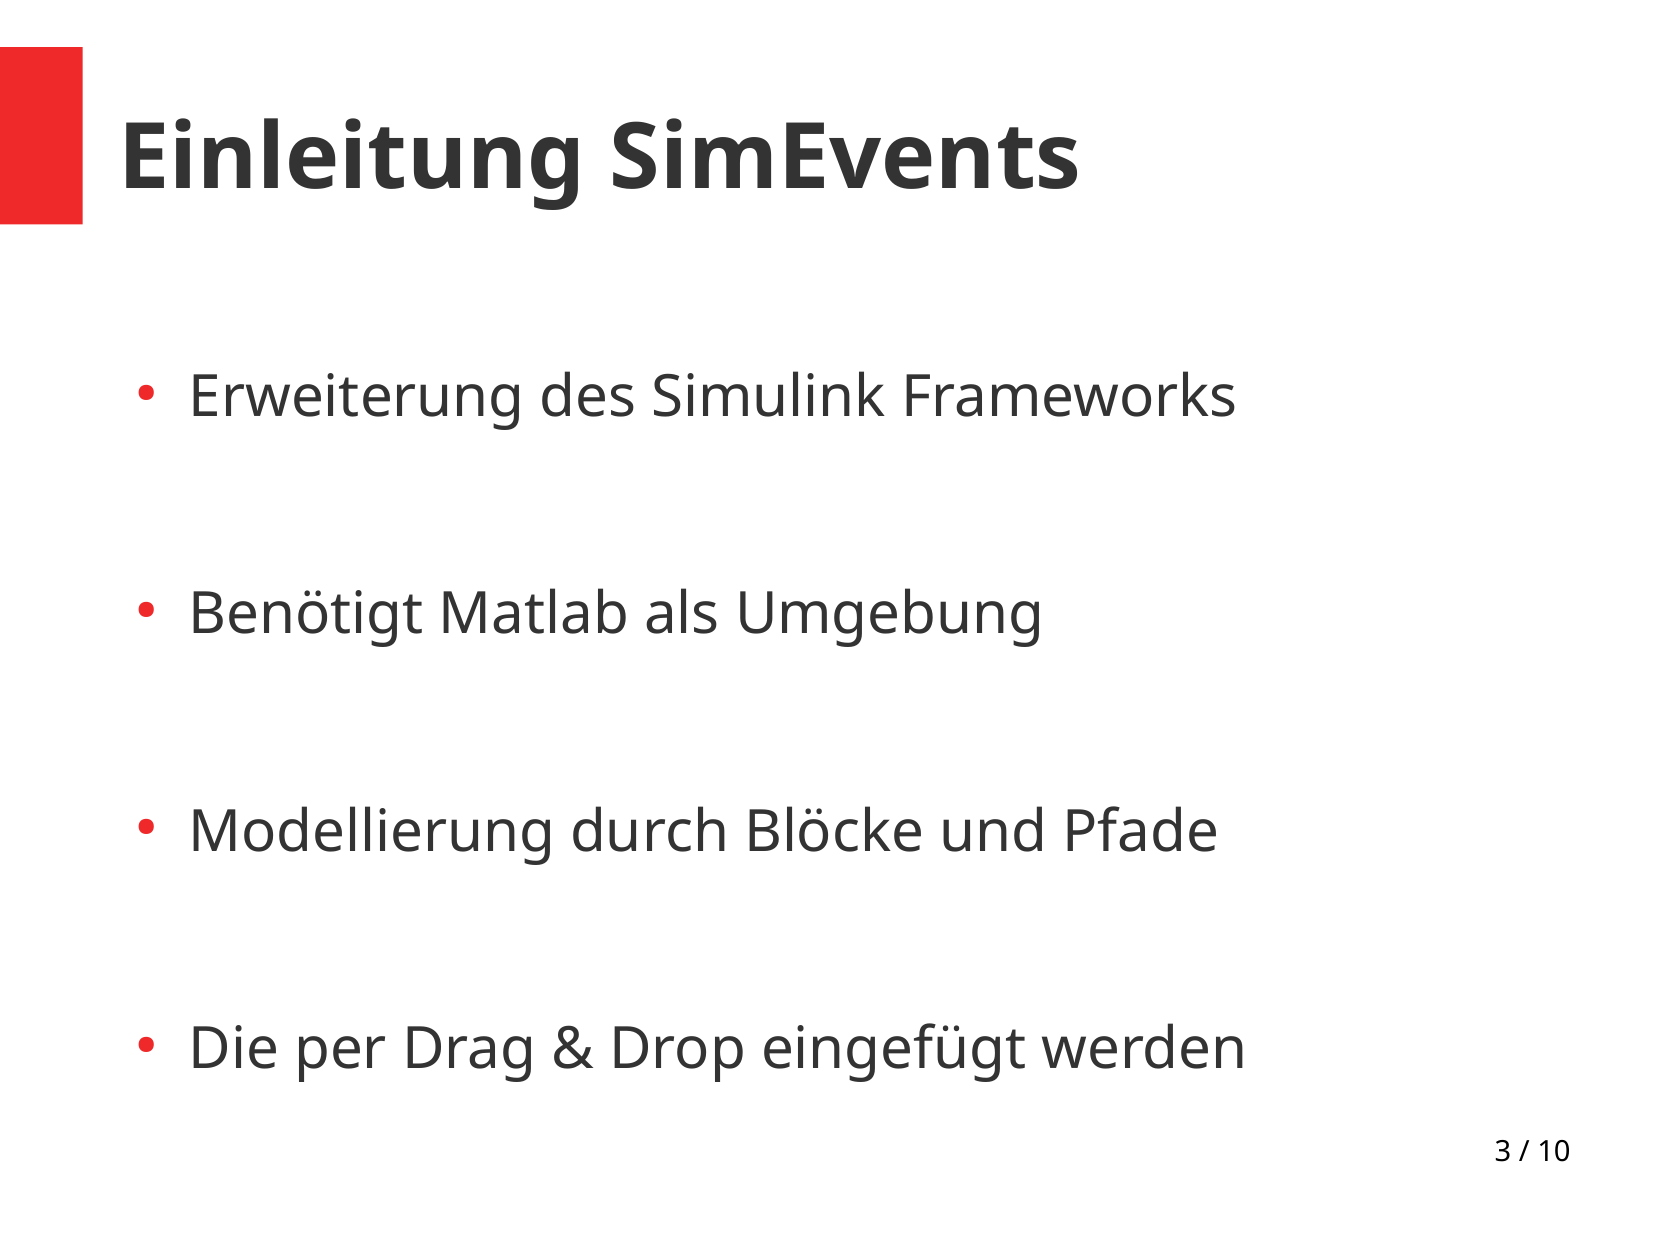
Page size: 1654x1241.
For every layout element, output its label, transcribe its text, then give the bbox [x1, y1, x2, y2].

title Einleitung SimEvents [118, 49, 1571, 257]
list Erweiterung des Simulink Frameworks Benötigt Matlab als Umgebung Modellierung durch Blöcke und Pfade Die per Drag & Drop eingefügt werden [118, 354, 1536, 1074]
